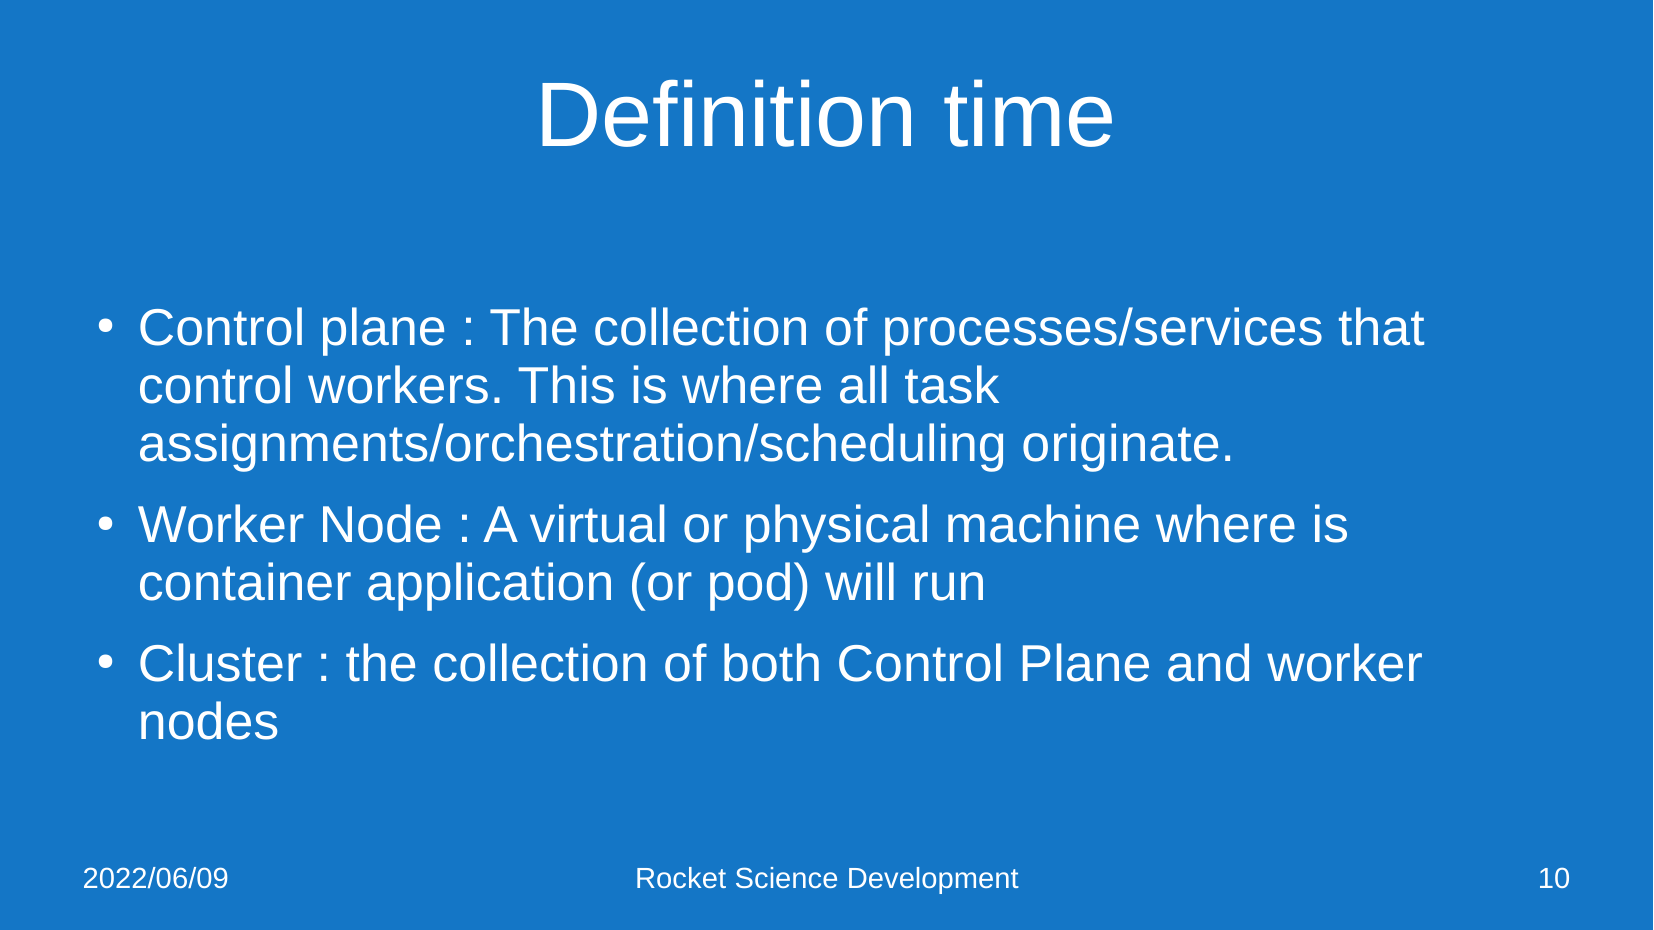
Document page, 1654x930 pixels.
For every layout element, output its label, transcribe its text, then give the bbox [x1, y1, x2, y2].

title Definition time [82, 37, 1571, 193]
list Control plane : The collection of processes/services that control workers. This is where all task assignments/orchestration/scheduling originate. Worker Node : A virtual or physical machine where is container application (or pod) will run Cluster : the collection of both Control Plane and worker nodes [82, 217, 1571, 757]
